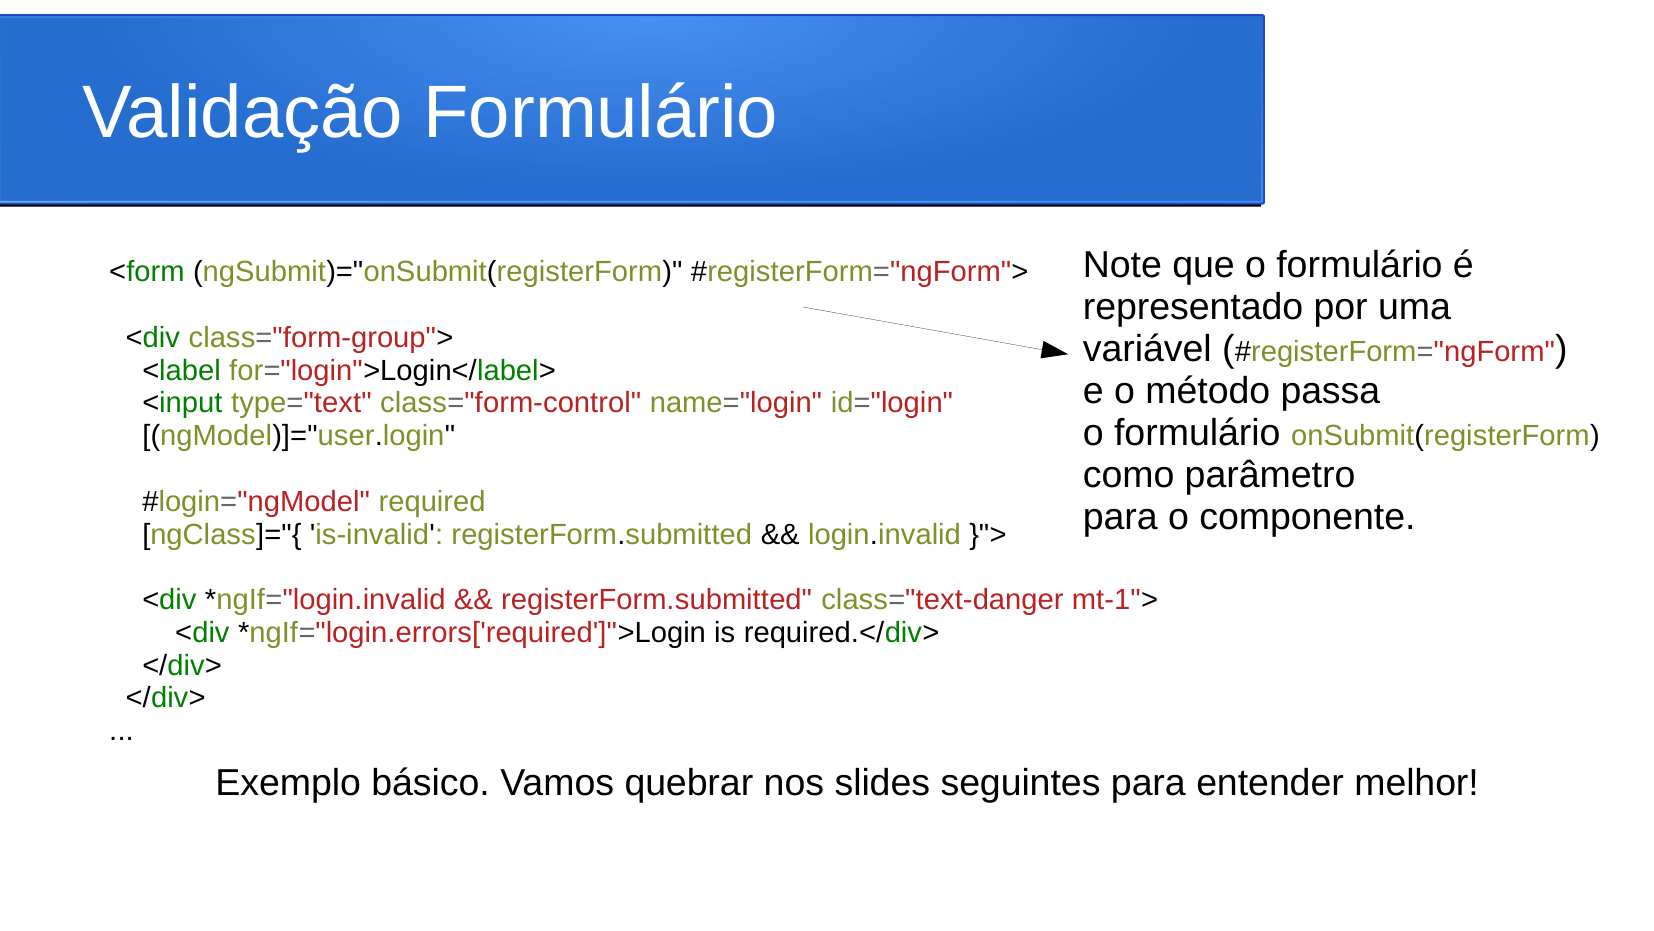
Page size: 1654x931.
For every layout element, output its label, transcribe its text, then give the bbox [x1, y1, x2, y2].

text_box Exemplo básico. Vamos quebrar nos slides seguintes para entender melhor! [200, 754, 1495, 849]
title Validação Formulário [82, 35, 1235, 189]
text_box Note que o formulário é representado por uma variável (#registerForm="ngForm") e o método passa o formulário onSubmit(registerForm) como parâmetro para o componente. [1068, 236, 1615, 545]
text_box <form (ngSubmit)="onSubmit(registerForm)" #registerForm="ngForm"> <div class="form-group"> <label for="login">Login</label> <input type="text" class="form-control" name="login" id="login" [(ngModel)]="user.login" #login="ngModel" required [ngClass]="{ 'is-invalid': registerForm.submitted && login.invalid }"> <div *ngIf="login.invalid && registerForm.submitted" class="text-danger mt-1"> <div *ngIf="login.errors['required']">Login is required.</div> </div> </div> ... [94, 247, 1264, 755]
